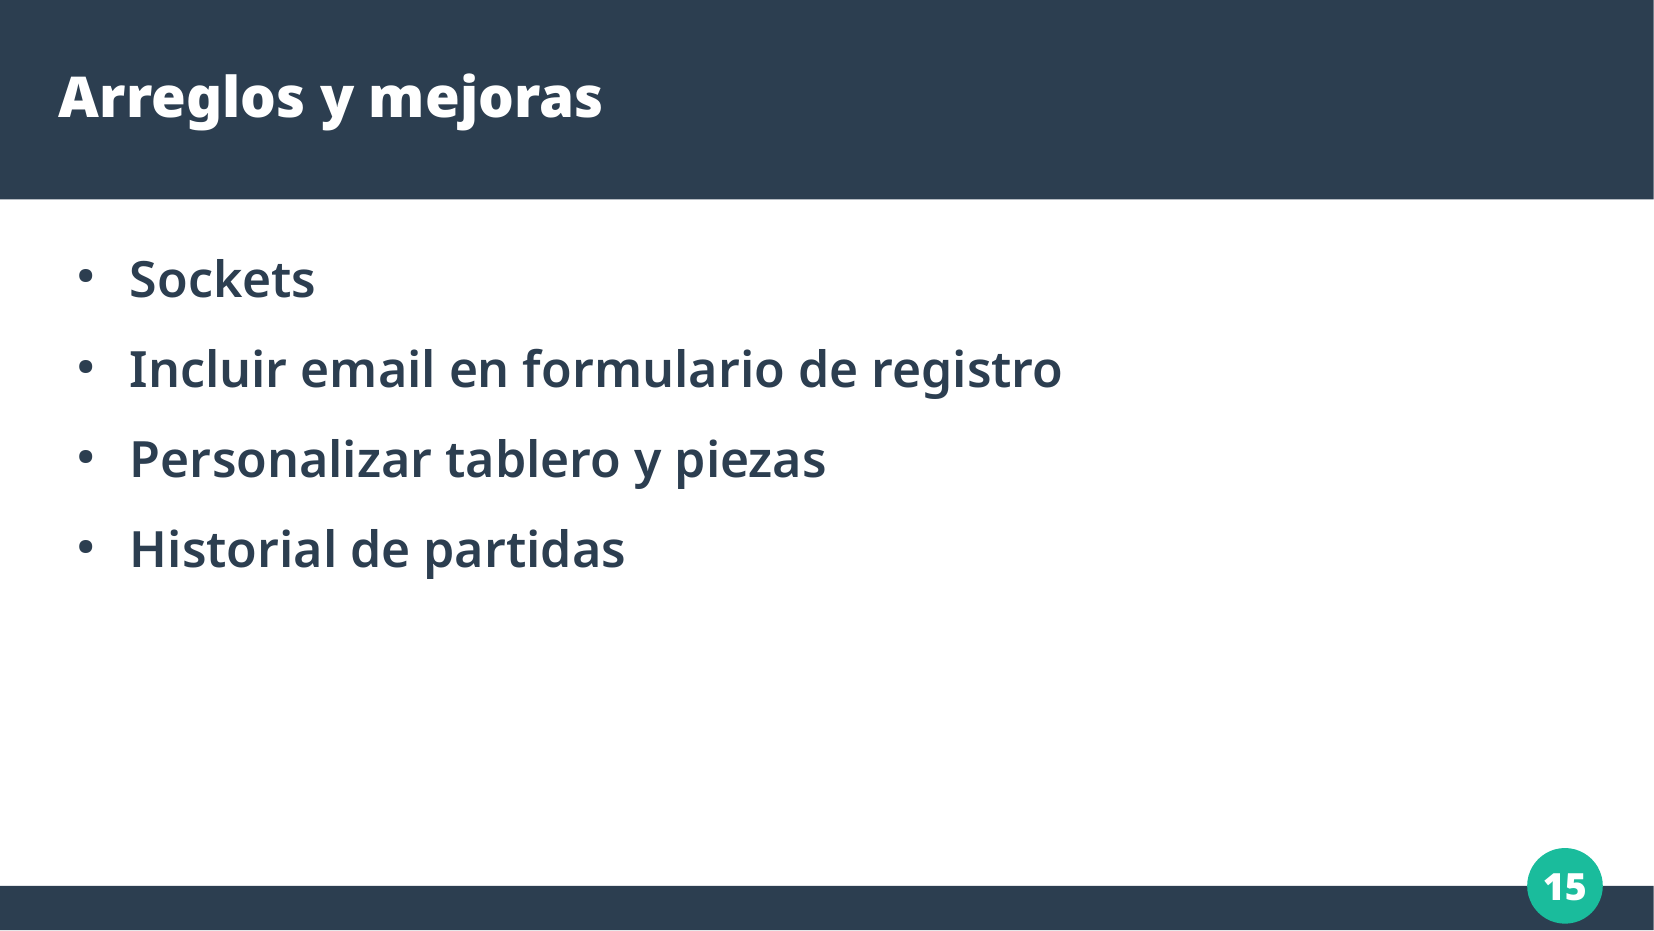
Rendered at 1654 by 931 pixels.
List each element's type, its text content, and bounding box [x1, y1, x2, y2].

list Sockets Incluir email en formulario de registro Personalizar tablero y piezas Historial de partidas [59, 243, 1595, 864]
title Arreglos y mejoras [59, 37, 1595, 155]
